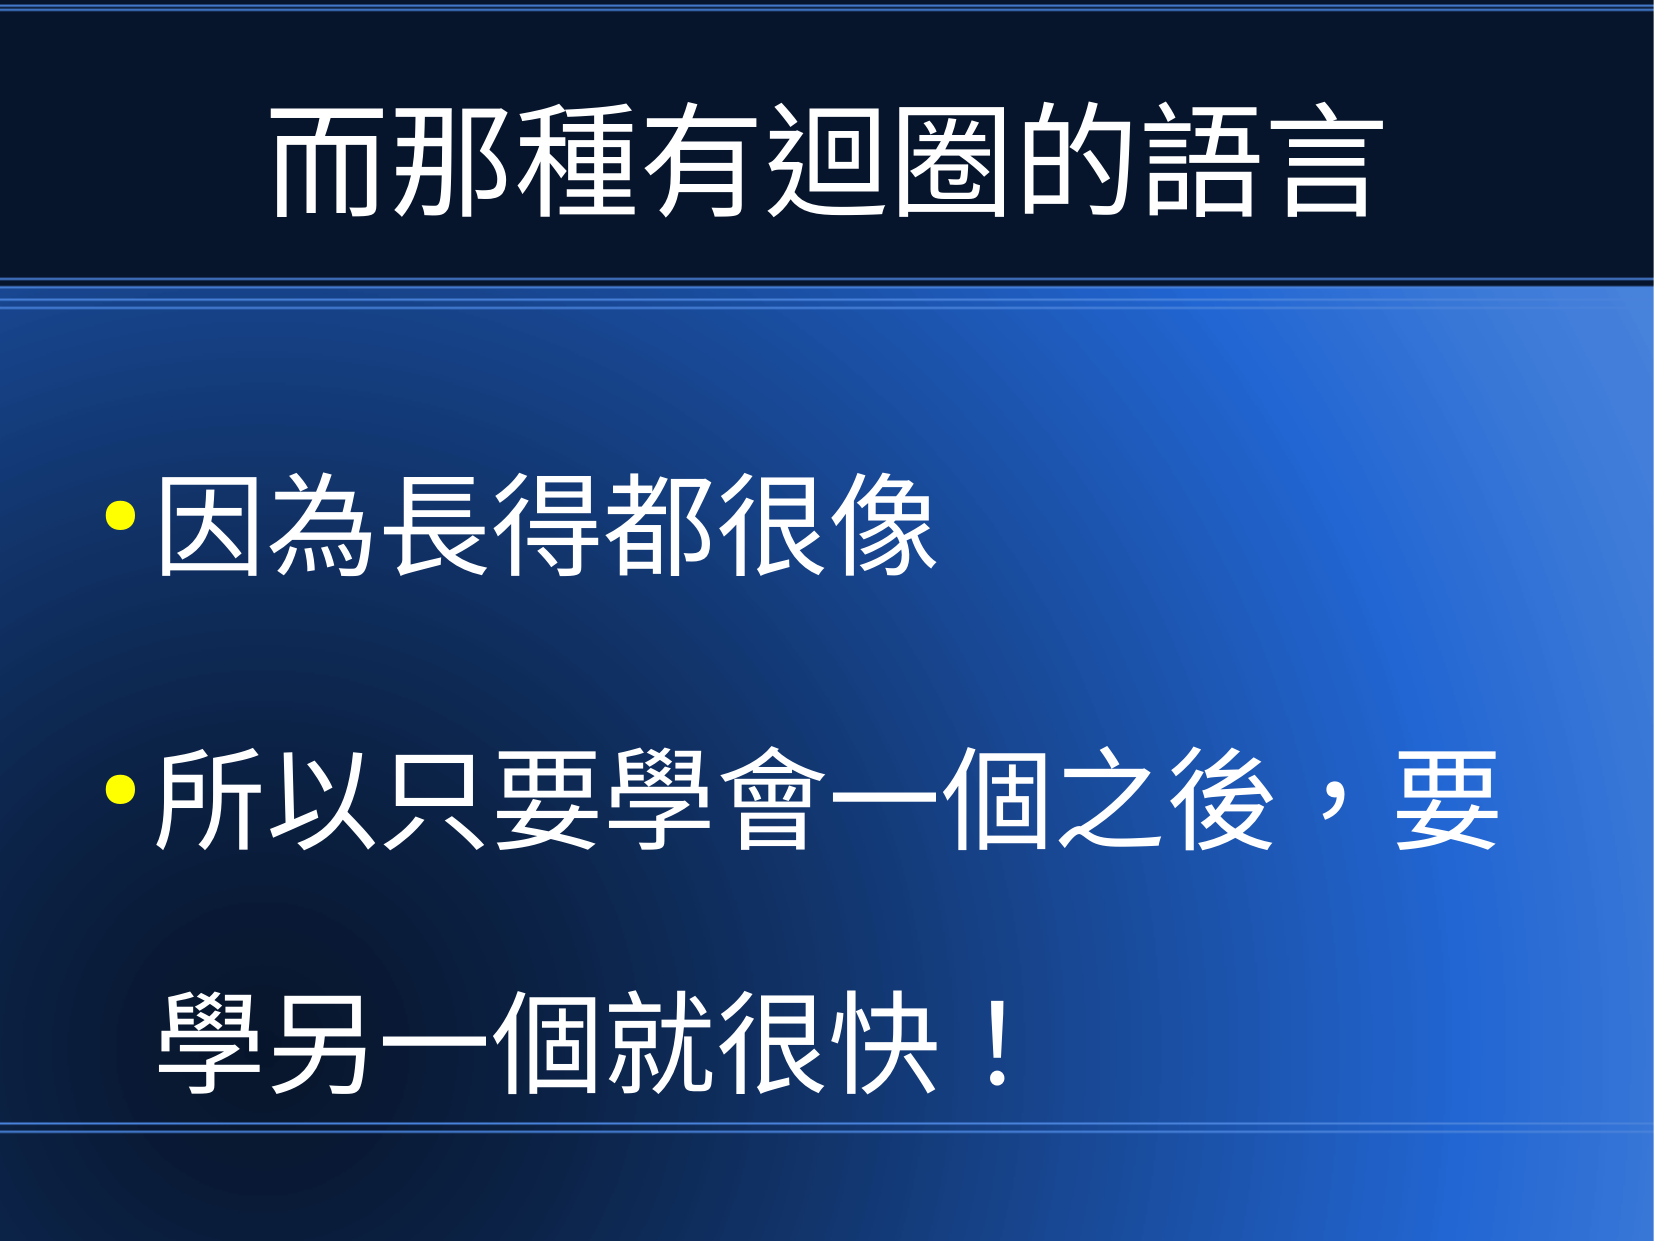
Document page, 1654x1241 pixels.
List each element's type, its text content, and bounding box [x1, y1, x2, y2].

title 而那種有迴圈的語言 [82, 49, 1571, 257]
list 因為長得都很像 所以只要學會一個之後，要學另一個就很快！ [82, 355, 1571, 1241]
picture [0, 0, 1654, 1241]
